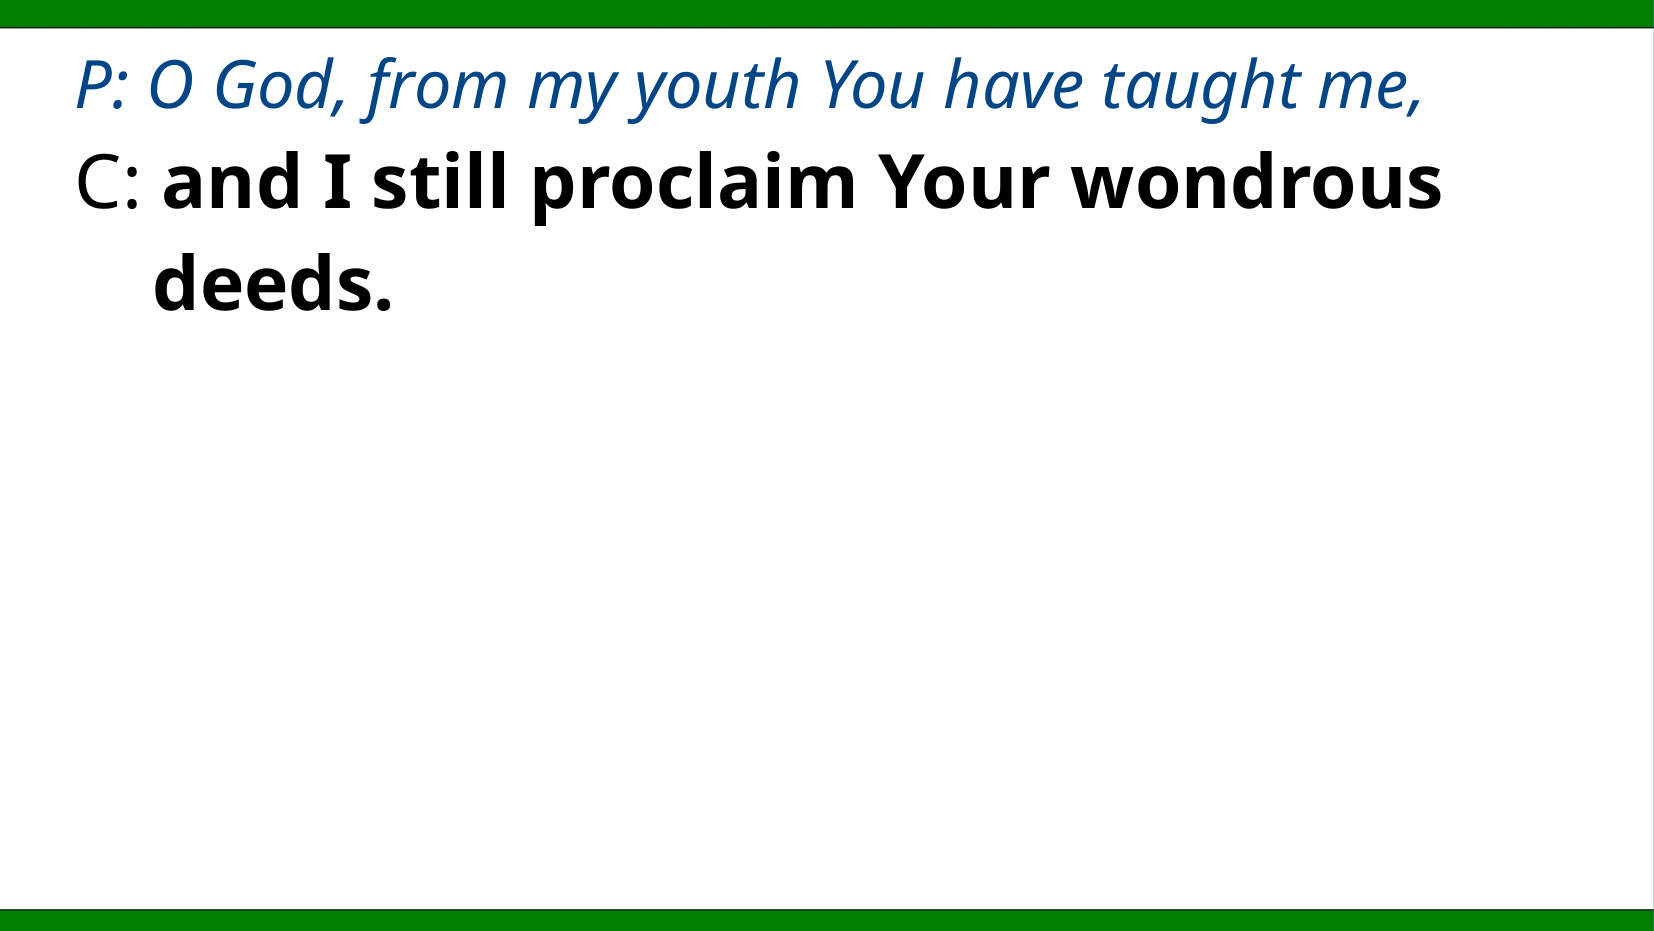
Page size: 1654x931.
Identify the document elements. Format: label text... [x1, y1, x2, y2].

picture [0, 0, 1654, 931]
text_box P: O God, from my youth You have taught me, C: and I still proclaim Your wondrous deeds. [60, 30, 1576, 334]
